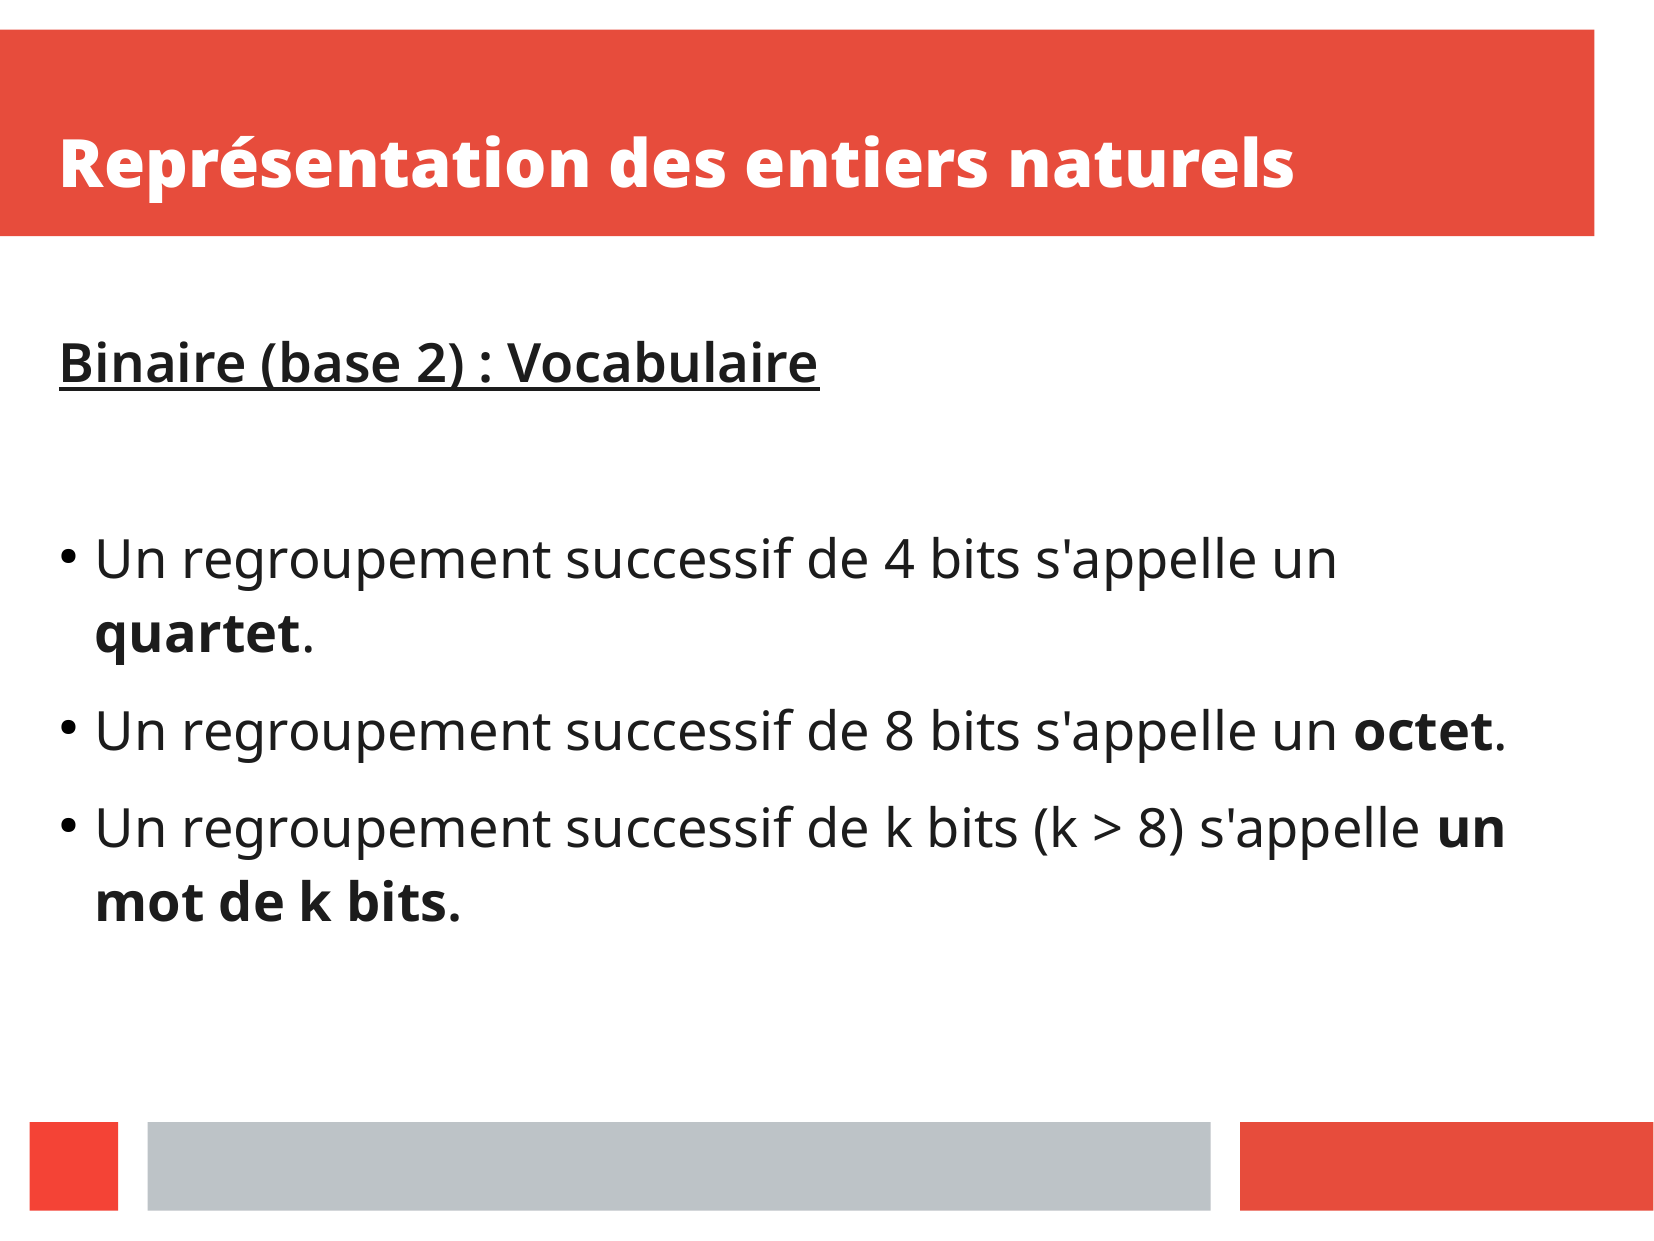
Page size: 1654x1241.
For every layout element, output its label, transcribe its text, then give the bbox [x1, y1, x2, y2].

list Binaire (base 2) : Vocabulaire Un regroupement successif de 4 bits s'appelle un quartet. Un regroupement successif de 8 bits s'appelle un octet. Un regroupement successif de k bits (k > 8) s'appelle un mot de k bits. [59, 324, 1565, 1093]
title Représentation des entiers naturels [59, 59, 1595, 207]
